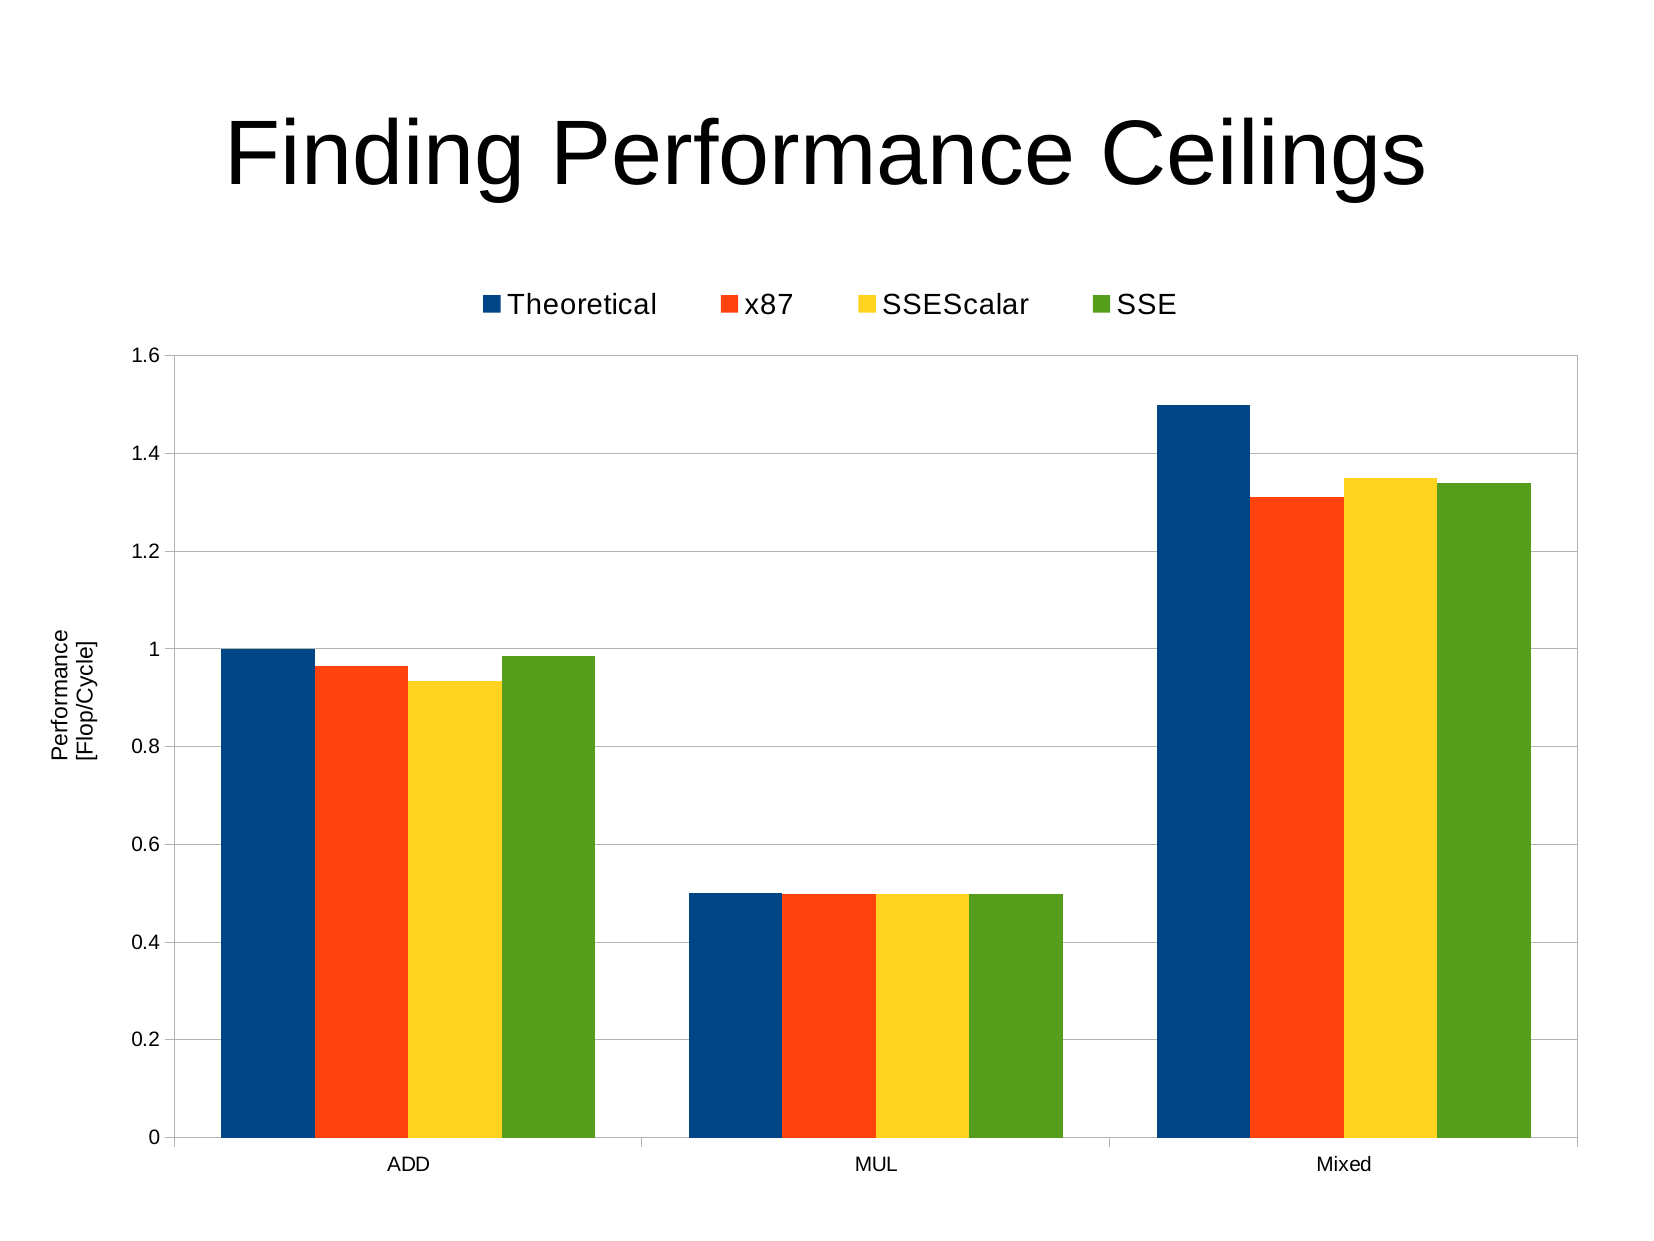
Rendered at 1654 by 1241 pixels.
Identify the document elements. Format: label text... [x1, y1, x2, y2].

title Finding Performance Ceilings [82, 49, 1571, 255]
chart [72, 255, 1606, 1231]
text_box Performance [Flop/Cycle] [39, 615, 106, 777]
